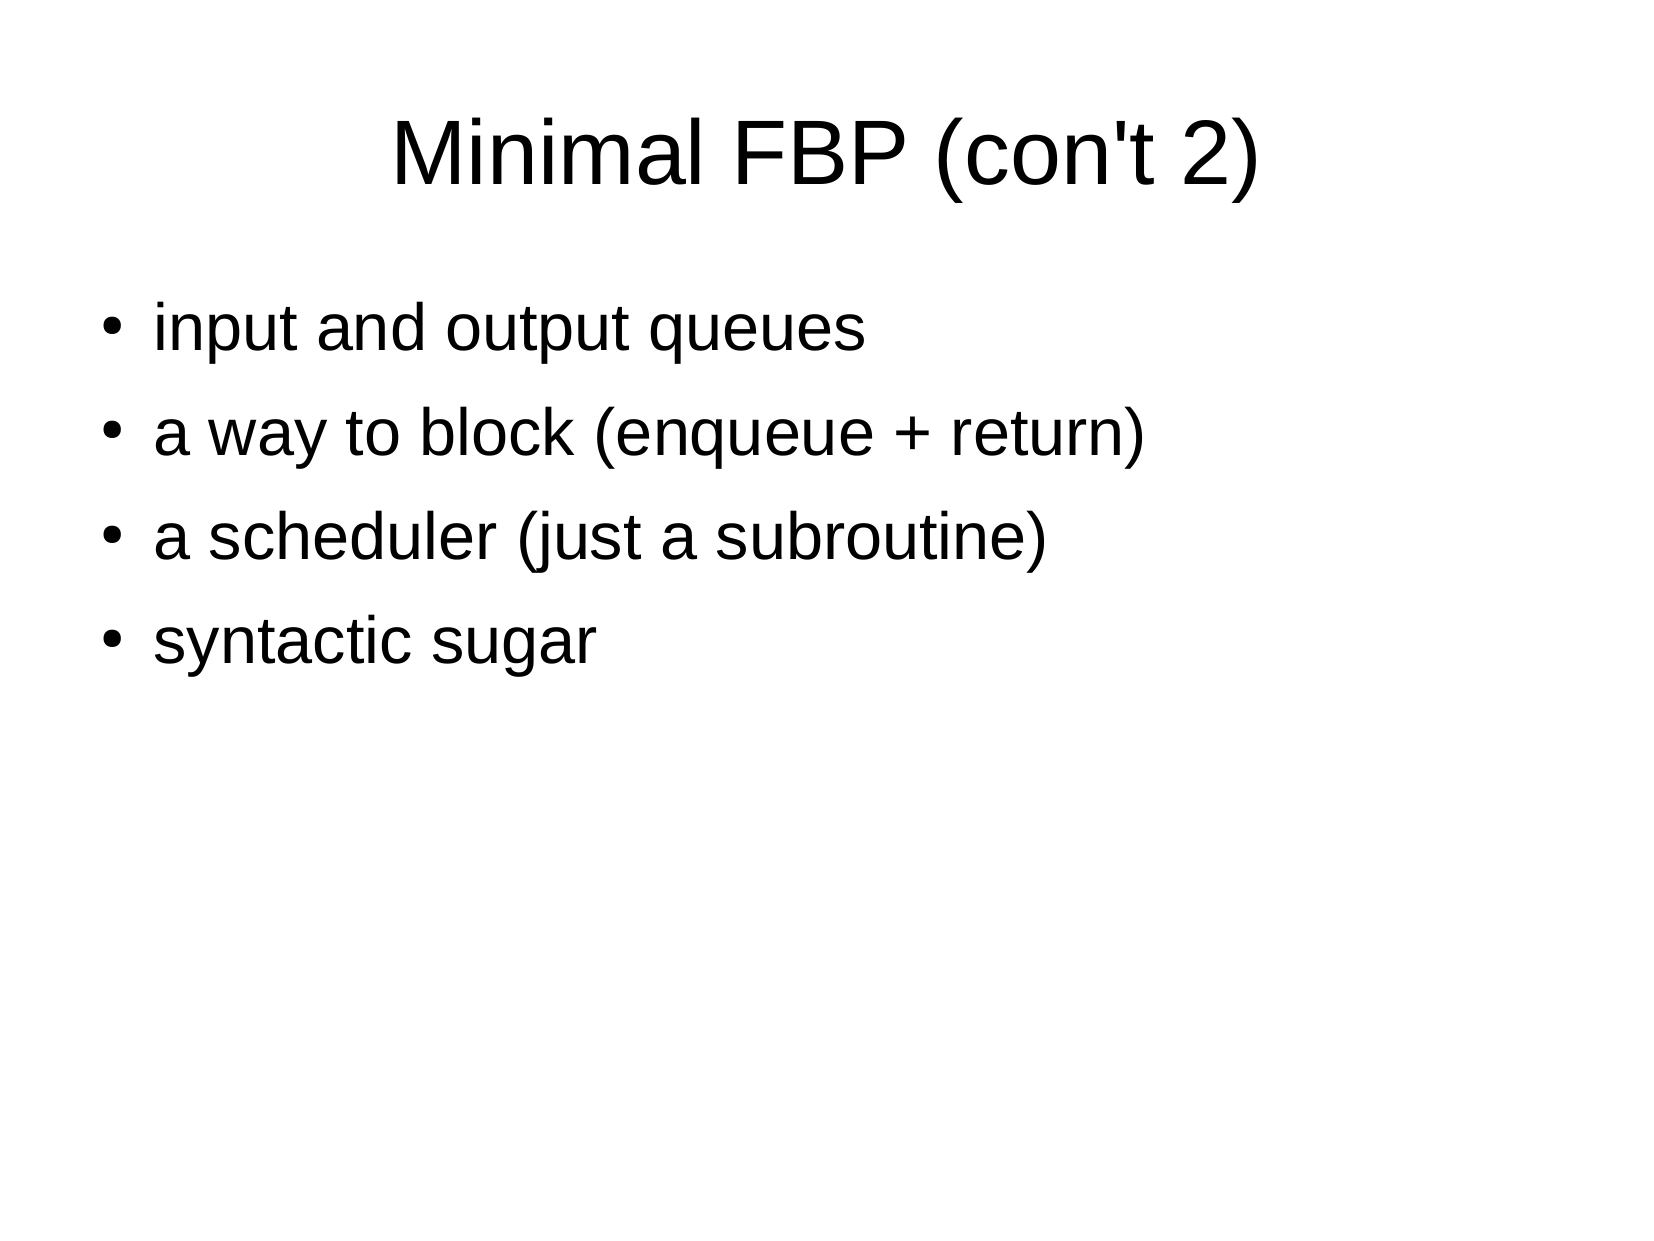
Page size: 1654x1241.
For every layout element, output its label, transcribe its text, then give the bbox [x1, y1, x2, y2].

list input and output queues a way to block (enqueue + return) a scheduler (just a subroutine) syntactic sugar [82, 290, 1571, 1010]
title Minimal FBP (con't 2) [82, 49, 1571, 257]
